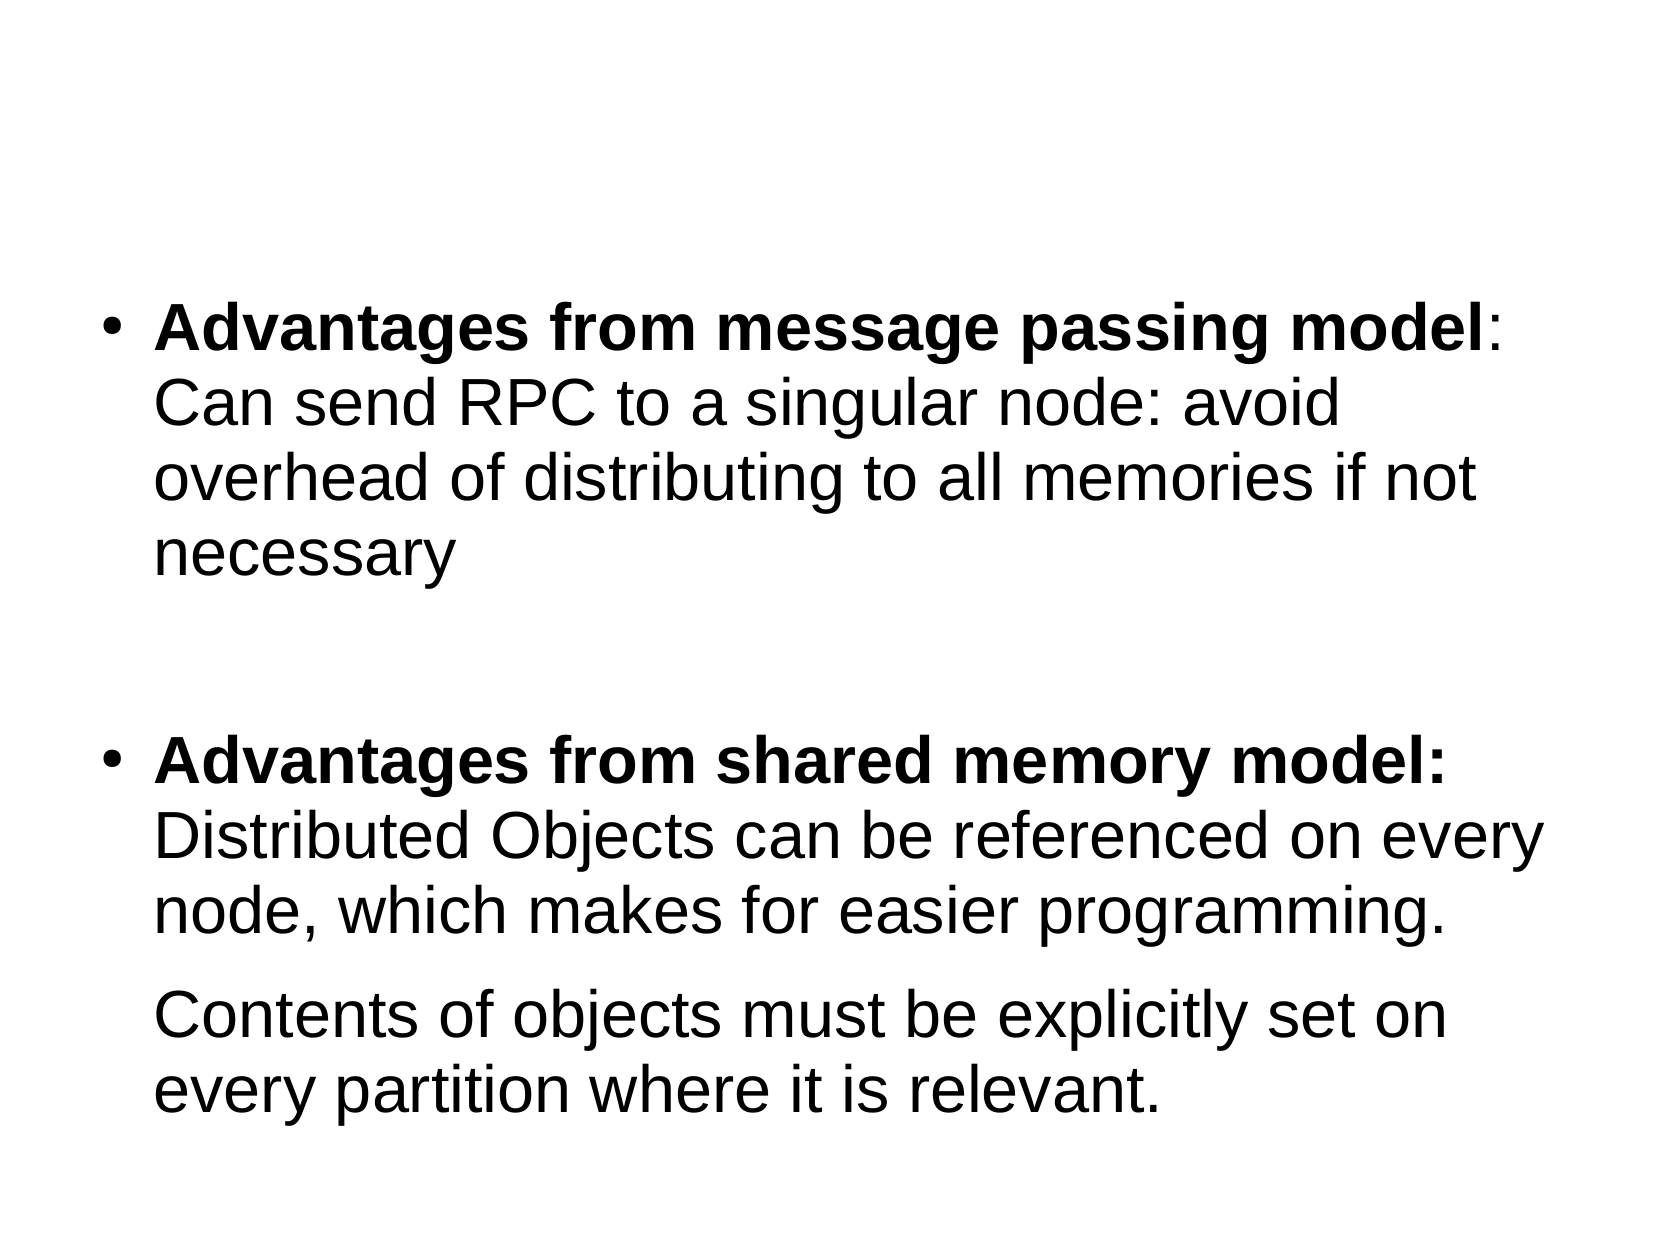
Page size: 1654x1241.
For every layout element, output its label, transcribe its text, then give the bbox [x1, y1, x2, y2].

list Advantages from message passing model: Can send RPC to a singular node: avoid overhead of distributing to all memories if not necessary Advantages from shared memory model: Distributed Objects can be referenced on every node, which makes for easier programming. Contents of objects must be explicitly set on every partition where it is relevant. [82, 290, 1571, 1171]
